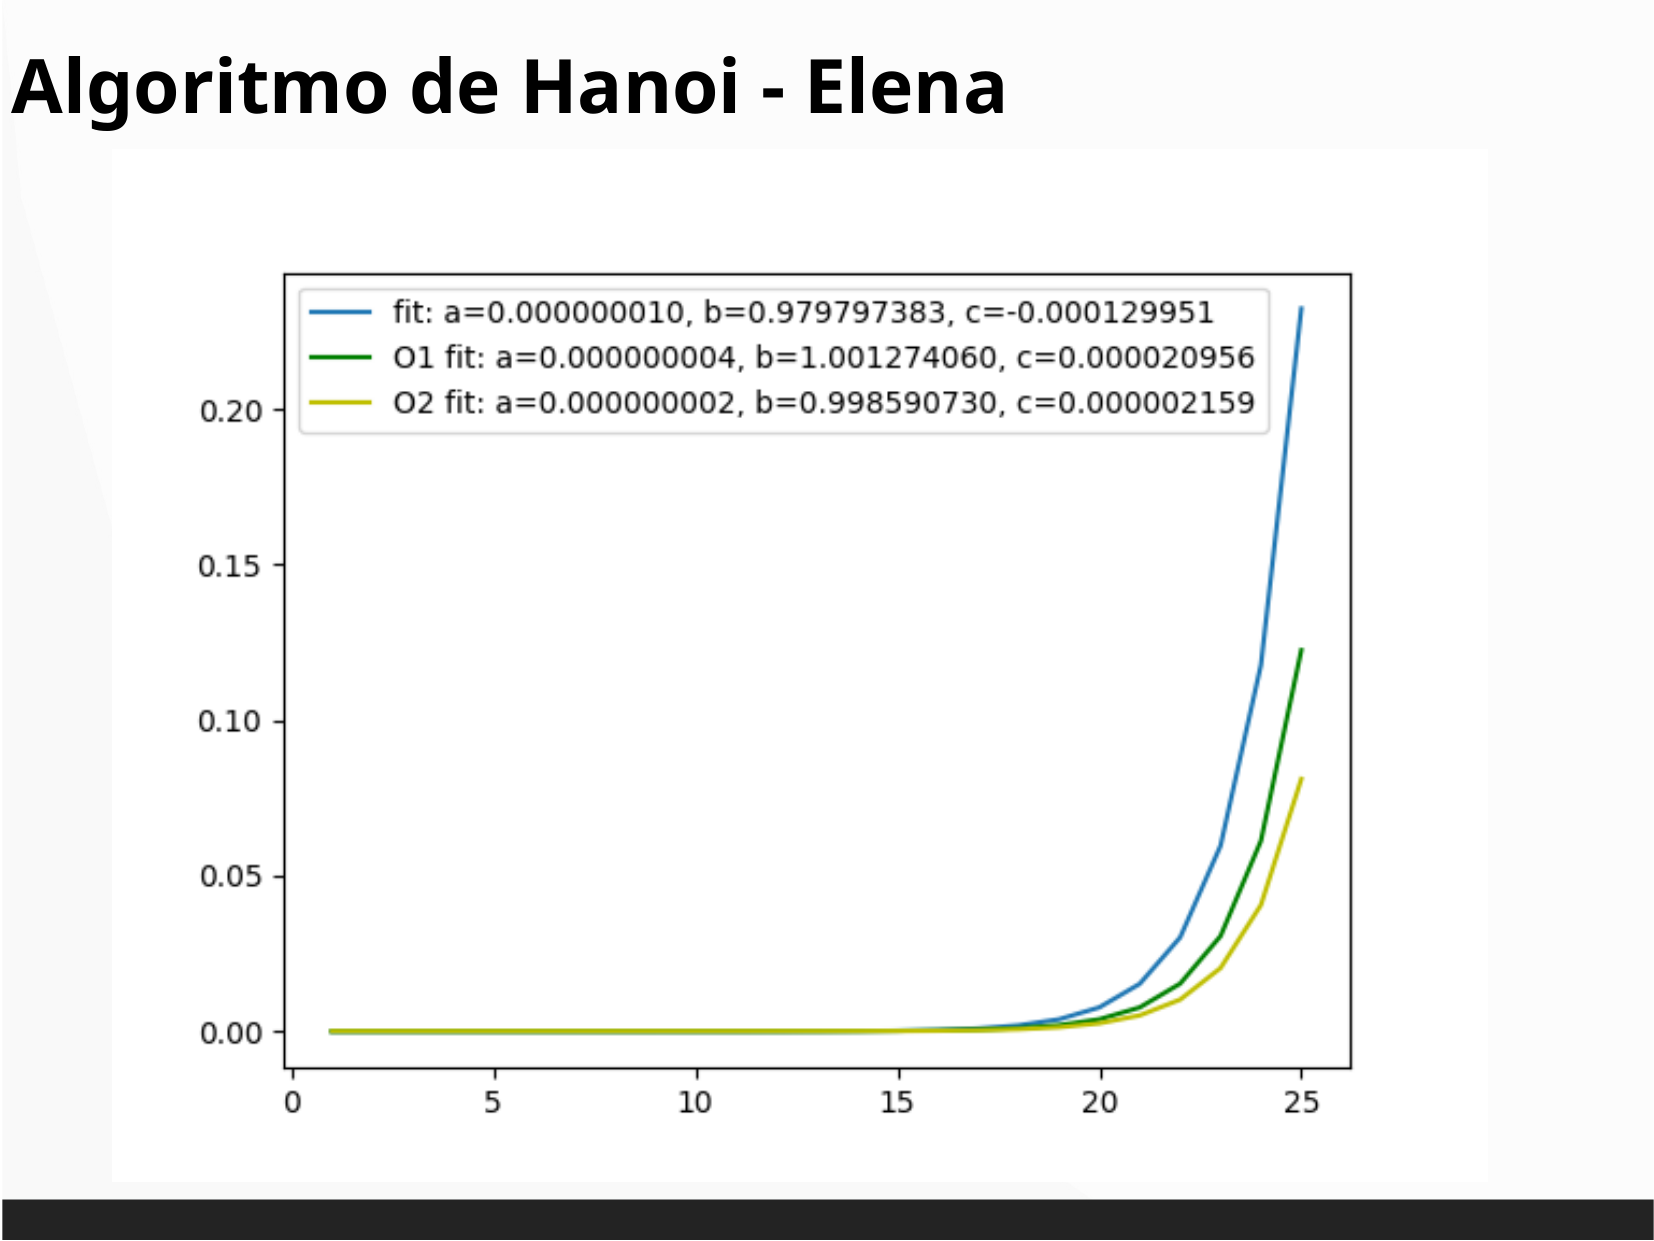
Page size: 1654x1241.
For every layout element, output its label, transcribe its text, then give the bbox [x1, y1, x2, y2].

picture [2, 0, 1654, 1241]
title Algoritmo de Hanoi - Elena [11, 10, 1501, 158]
